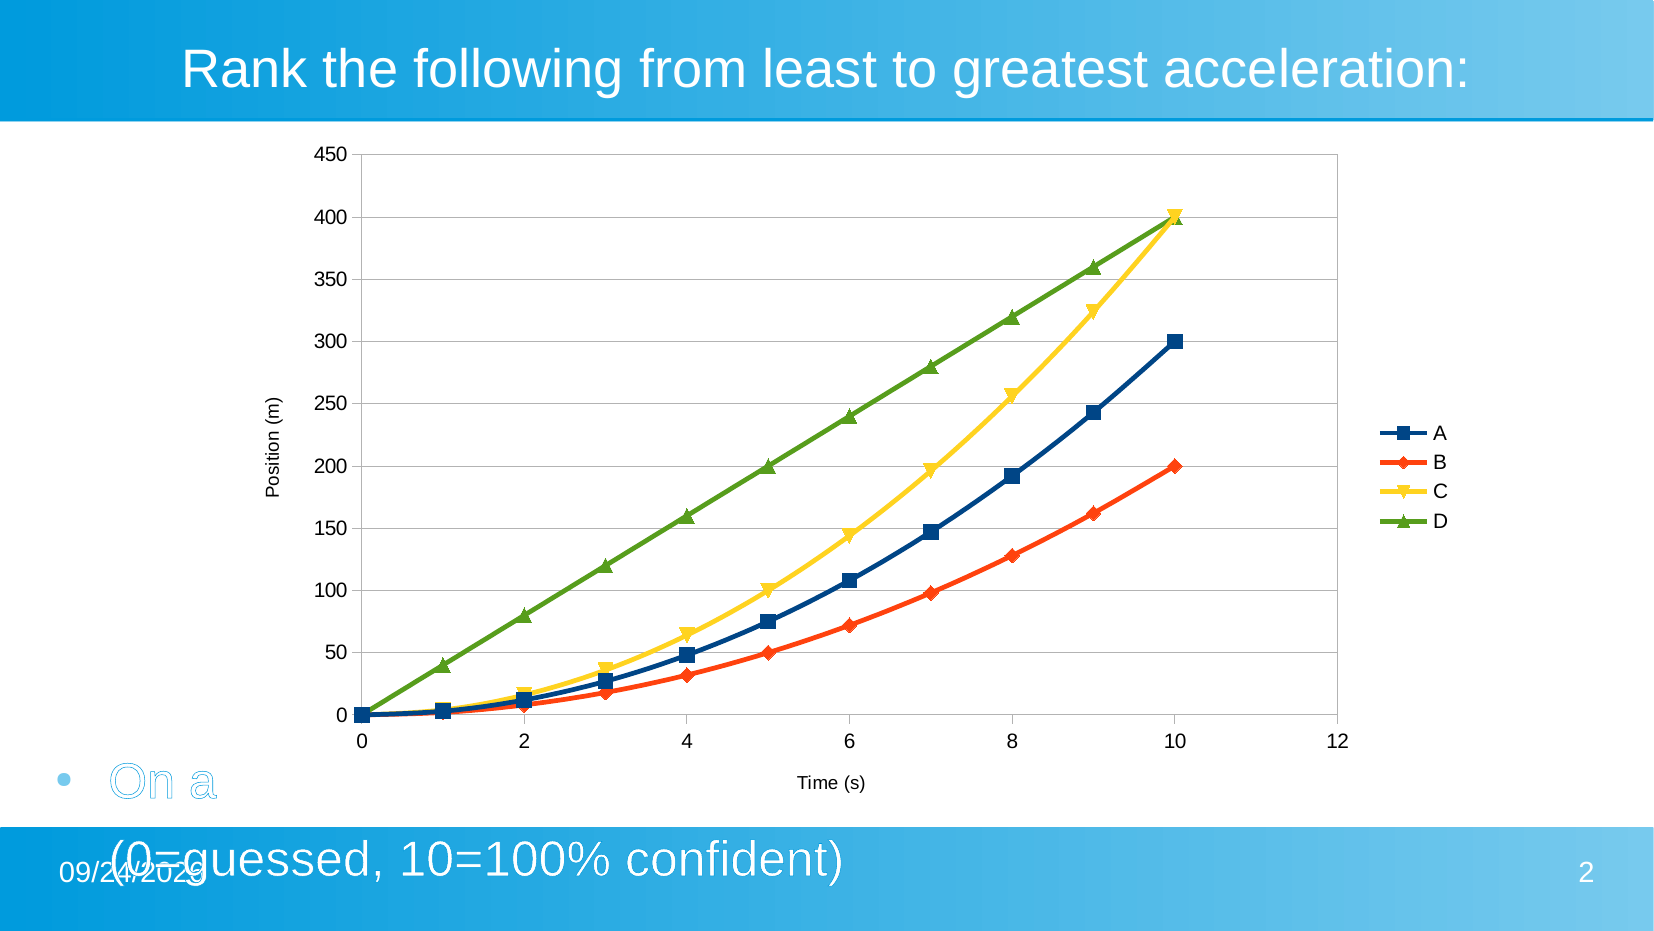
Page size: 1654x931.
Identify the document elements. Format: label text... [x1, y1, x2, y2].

list On a scale of 0-10, how confident are you? (0=guessed, 10=100% confident) [37, 675, 1573, 931]
chart [229, 129, 1467, 826]
title Rank the following from least to greatest acceleration: [59, 8, 1595, 130]
